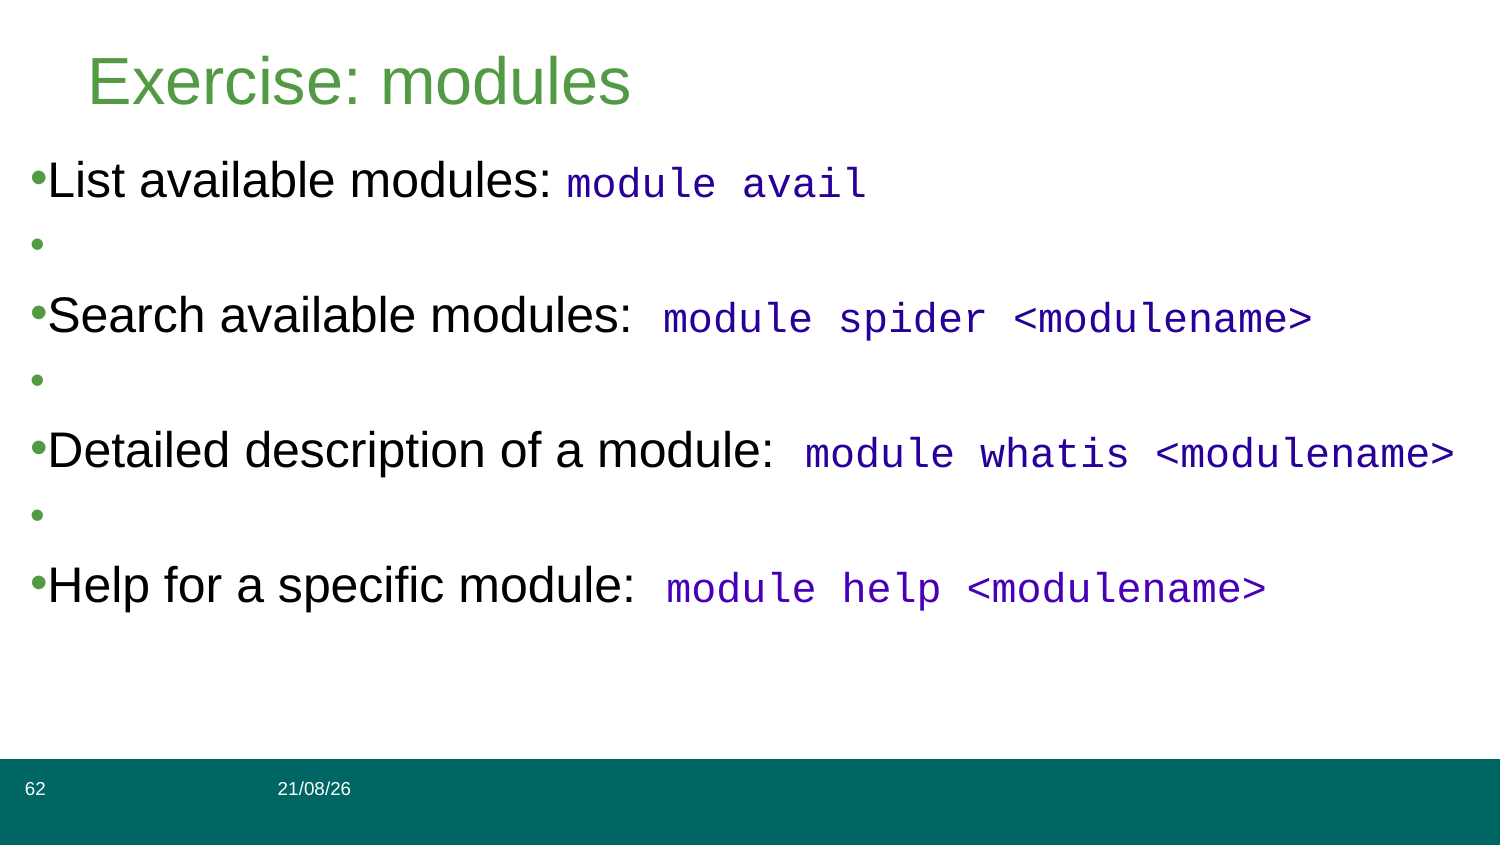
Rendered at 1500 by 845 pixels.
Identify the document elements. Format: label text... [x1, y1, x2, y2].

text_box <number> [24, 776, 76, 799]
title Exercise: modules [87, 37, 1426, 132]
text_box 19/03/19 [277, 776, 553, 799]
list List available modules: module avail Search available modules: module spider <modulename> Detailed description of a module: module whatis <modulename> Help for a specific module: module help <modulename> [30, 147, 1500, 683]
